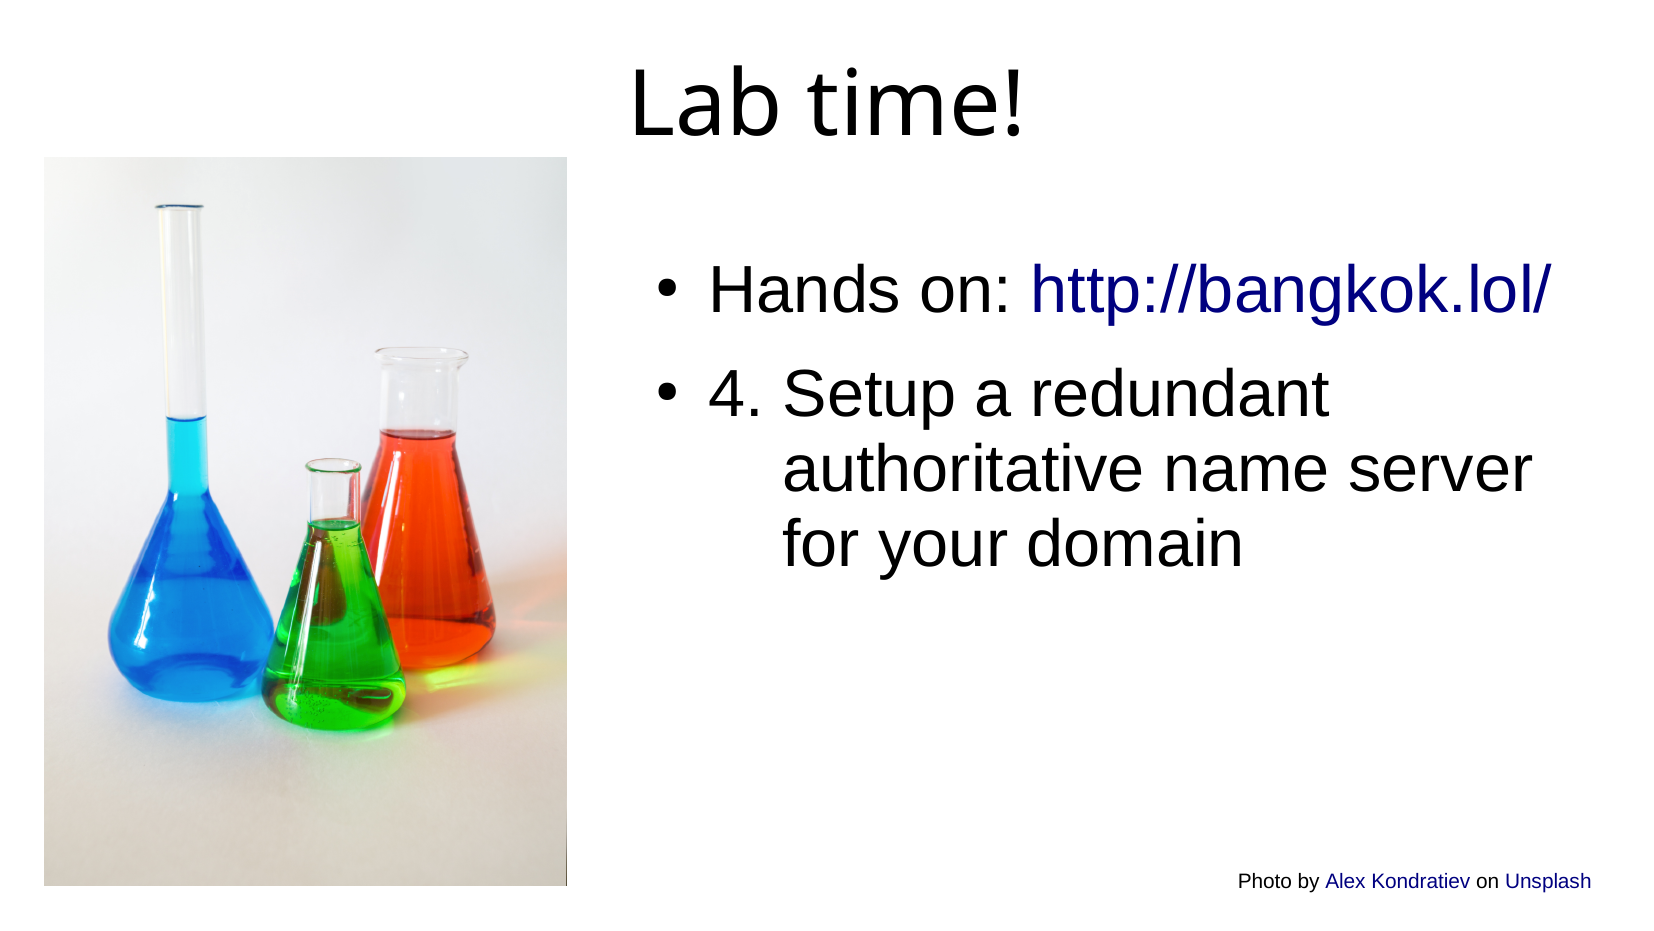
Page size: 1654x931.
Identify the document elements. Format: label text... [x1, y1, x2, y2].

picture [44, 157, 567, 886]
list Hands on: http://bangkok.lol/ 4. Setup a redundant authoritative name server for your domain [637, 251, 1607, 792]
title Lab time! [82, 37, 1571, 221]
text_box Photo by Alex Kondratiev on Unsplash [1223, 862, 1607, 901]
